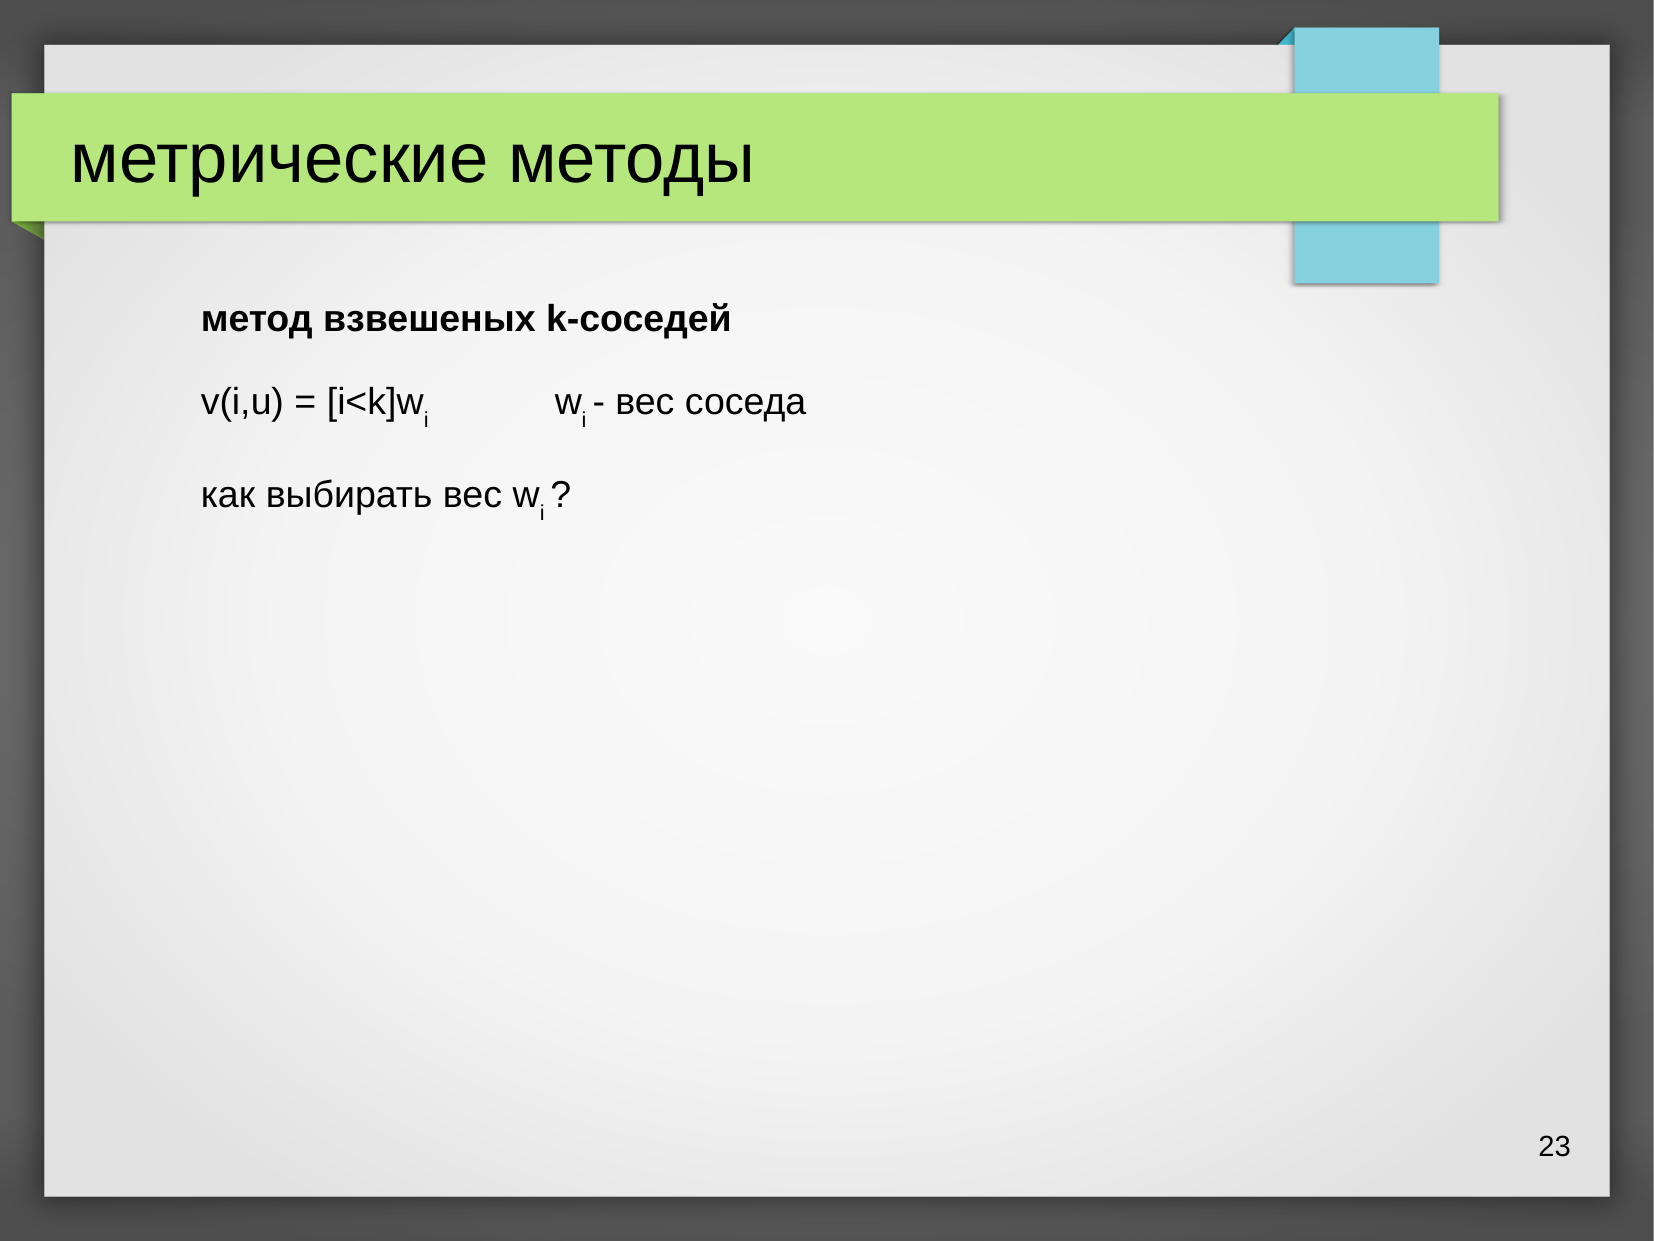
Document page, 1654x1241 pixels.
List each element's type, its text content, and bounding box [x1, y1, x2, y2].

title метрические методы [70, 118, 1205, 199]
picture [0, 0, 1654, 1241]
text_box метод взвешеных k-соседей v(i,u) = [i<k]wi wi - вес соседа как выбирать вес wi ? [200, 267, 934, 555]
